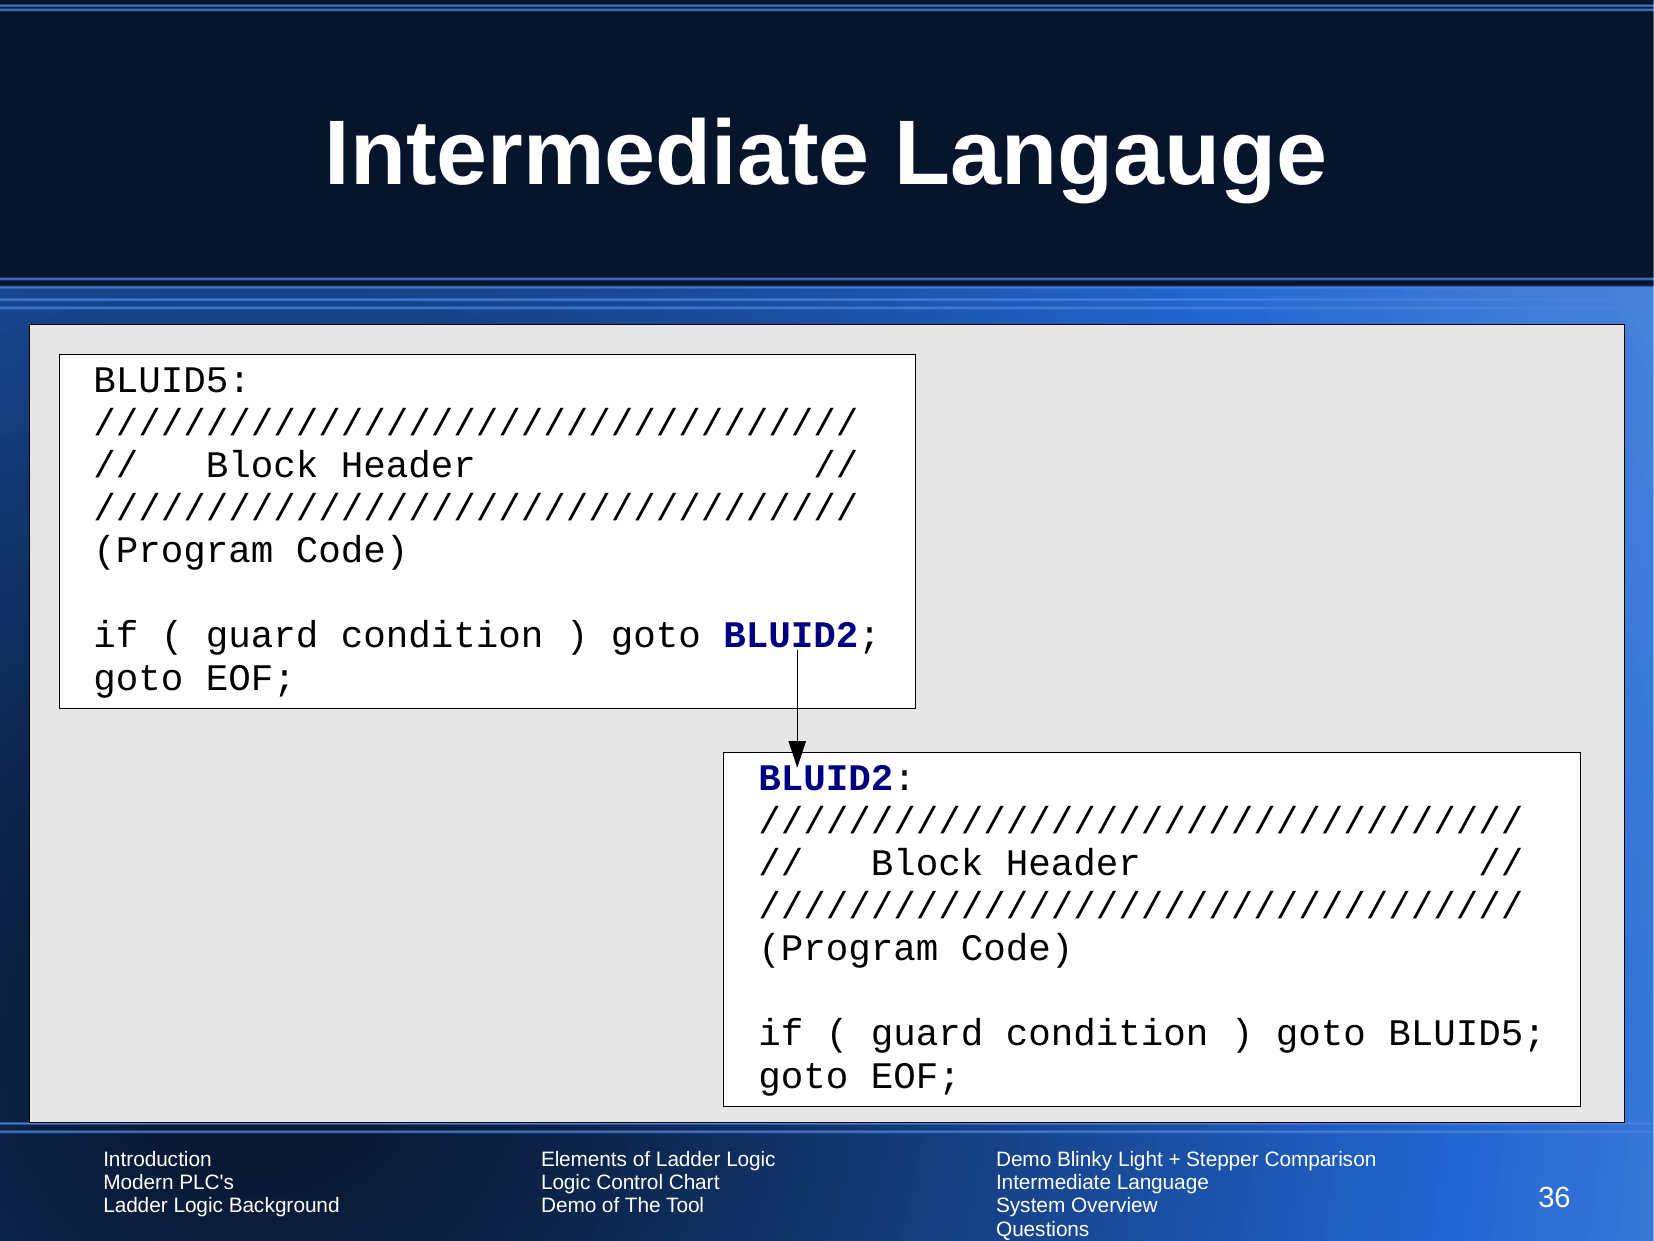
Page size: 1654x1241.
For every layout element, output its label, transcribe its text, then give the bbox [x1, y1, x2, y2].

picture [0, 0, 1654, 1241]
text_box BLUID5: ////////////////////////////////// // Block Header // ////////////////////////////////// (Program Code) if ( guard condition ) goto BLUID2; goto EOF; [59, 354, 916, 709]
title Intermediate Langauge [82, 49, 1571, 257]
text_box BLUID2: ////////////////////////////////// // Block Header // ////////////////////////////////// (Program Code) if ( guard condition ) goto BLUID5; goto EOF; [723, 752, 1581, 1107]
text_box [29, 324, 1625, 1123]
